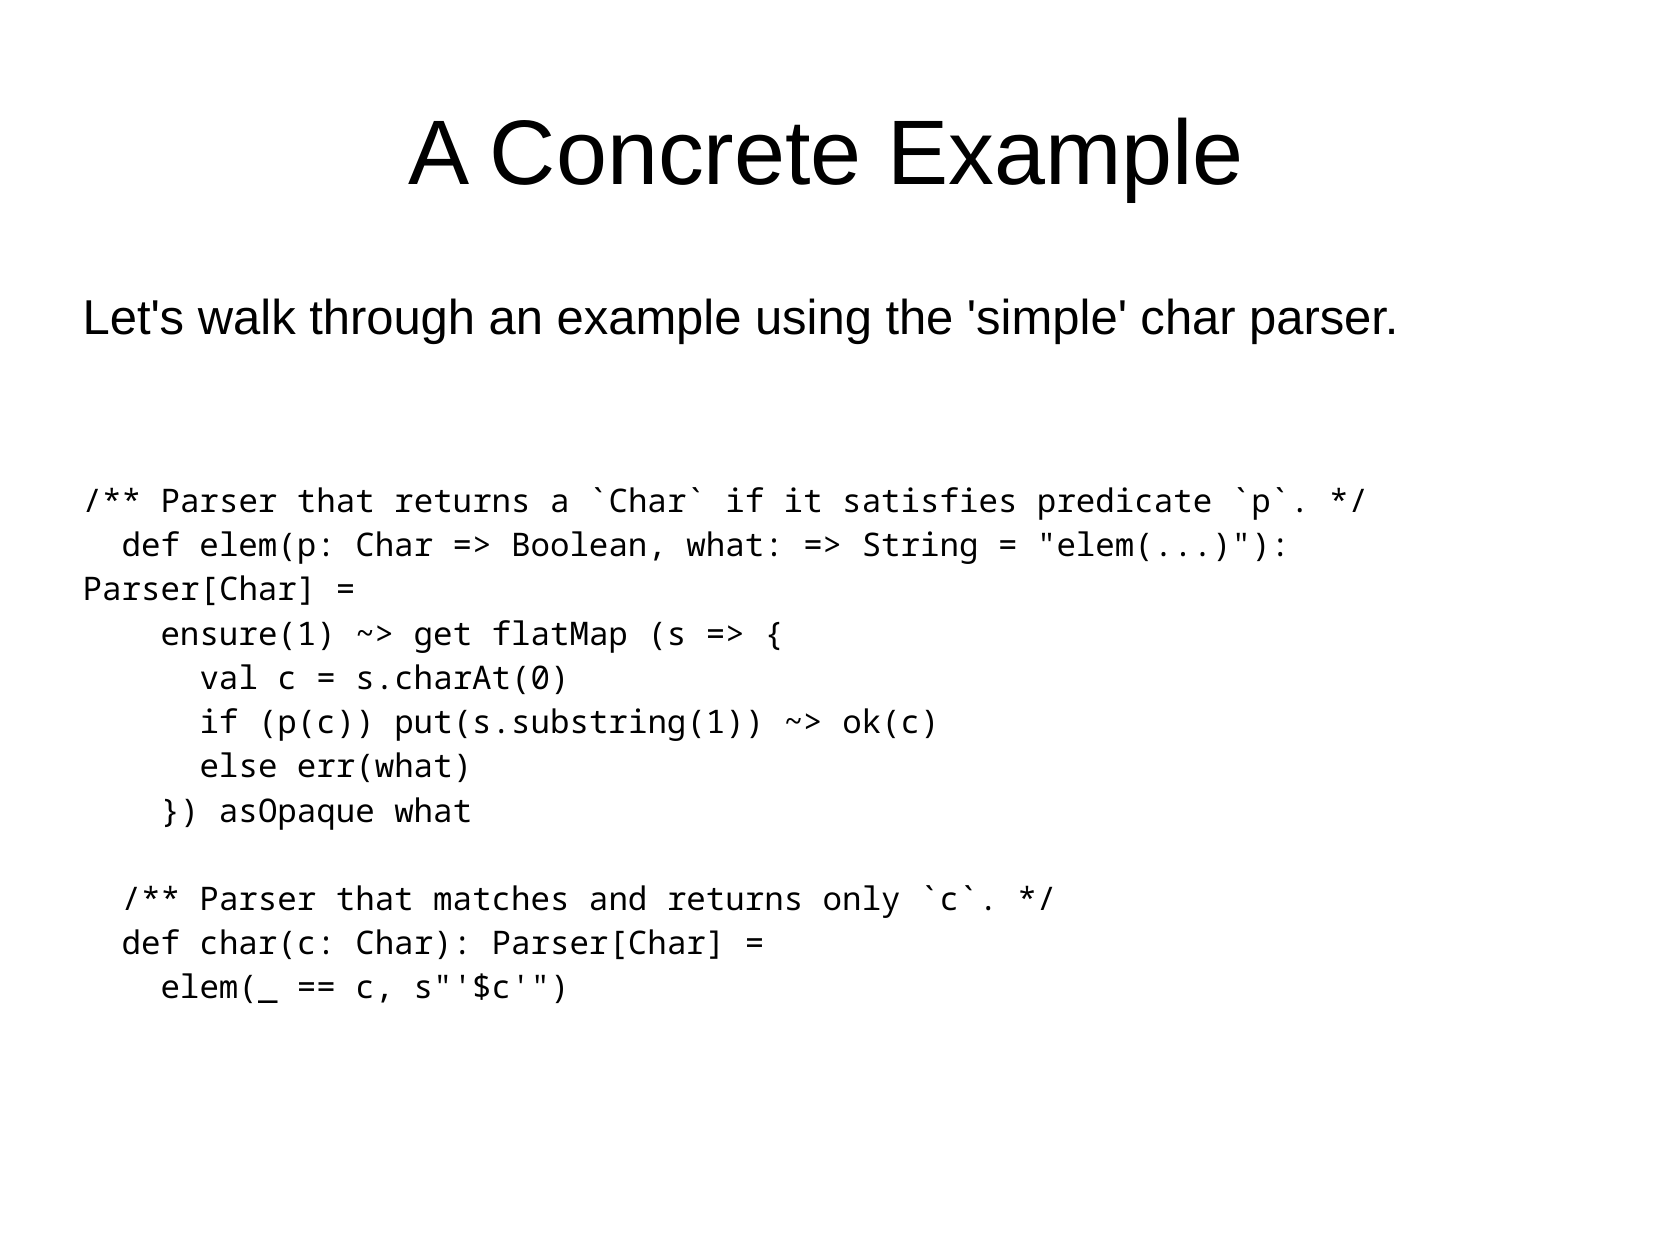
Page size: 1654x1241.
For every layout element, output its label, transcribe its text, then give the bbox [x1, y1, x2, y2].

title A Concrete Example [82, 49, 1571, 257]
list Let's walk through an example using the 'simple' char parser. /** Parser that returns a `Char` if it satisfies predicate `p`. */ def elem(p: Char => Boolean, what: => String = "elem(...)"): Parser[Char] = ensure(1) ~> get flatMap (s => { val c = s.charAt(0) if (p(c)) put(s.substring(1)) ~> ok(c) else err(what) }) asOpaque what /** Parser that matches and returns only `c`. */ def char(c: Char): Parser[Char] = elem(_ == c, s"'$c'") [82, 290, 1538, 1010]
